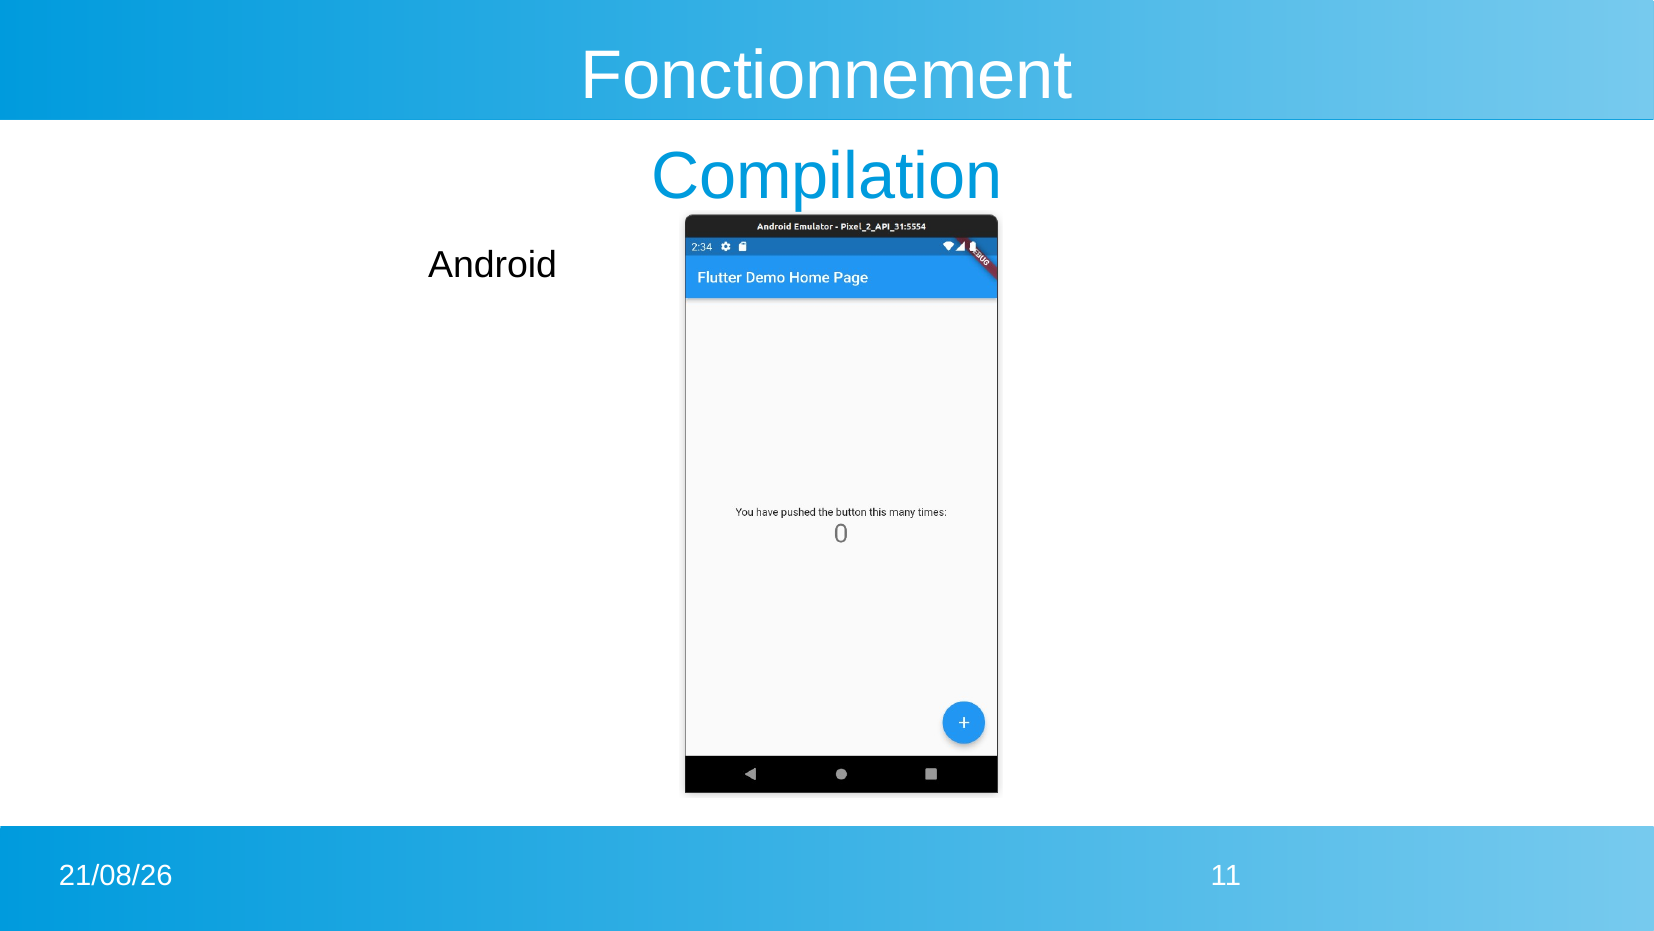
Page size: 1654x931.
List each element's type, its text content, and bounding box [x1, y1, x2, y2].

title Fonctionnement [59, 29, 1595, 108]
picture [679, 210, 1003, 798]
text_box [1210, 856, 1595, 916]
subtitle Compilation [59, 131, 1595, 207]
text_box [59, 856, 443, 916]
text_box Android [413, 236, 591, 296]
